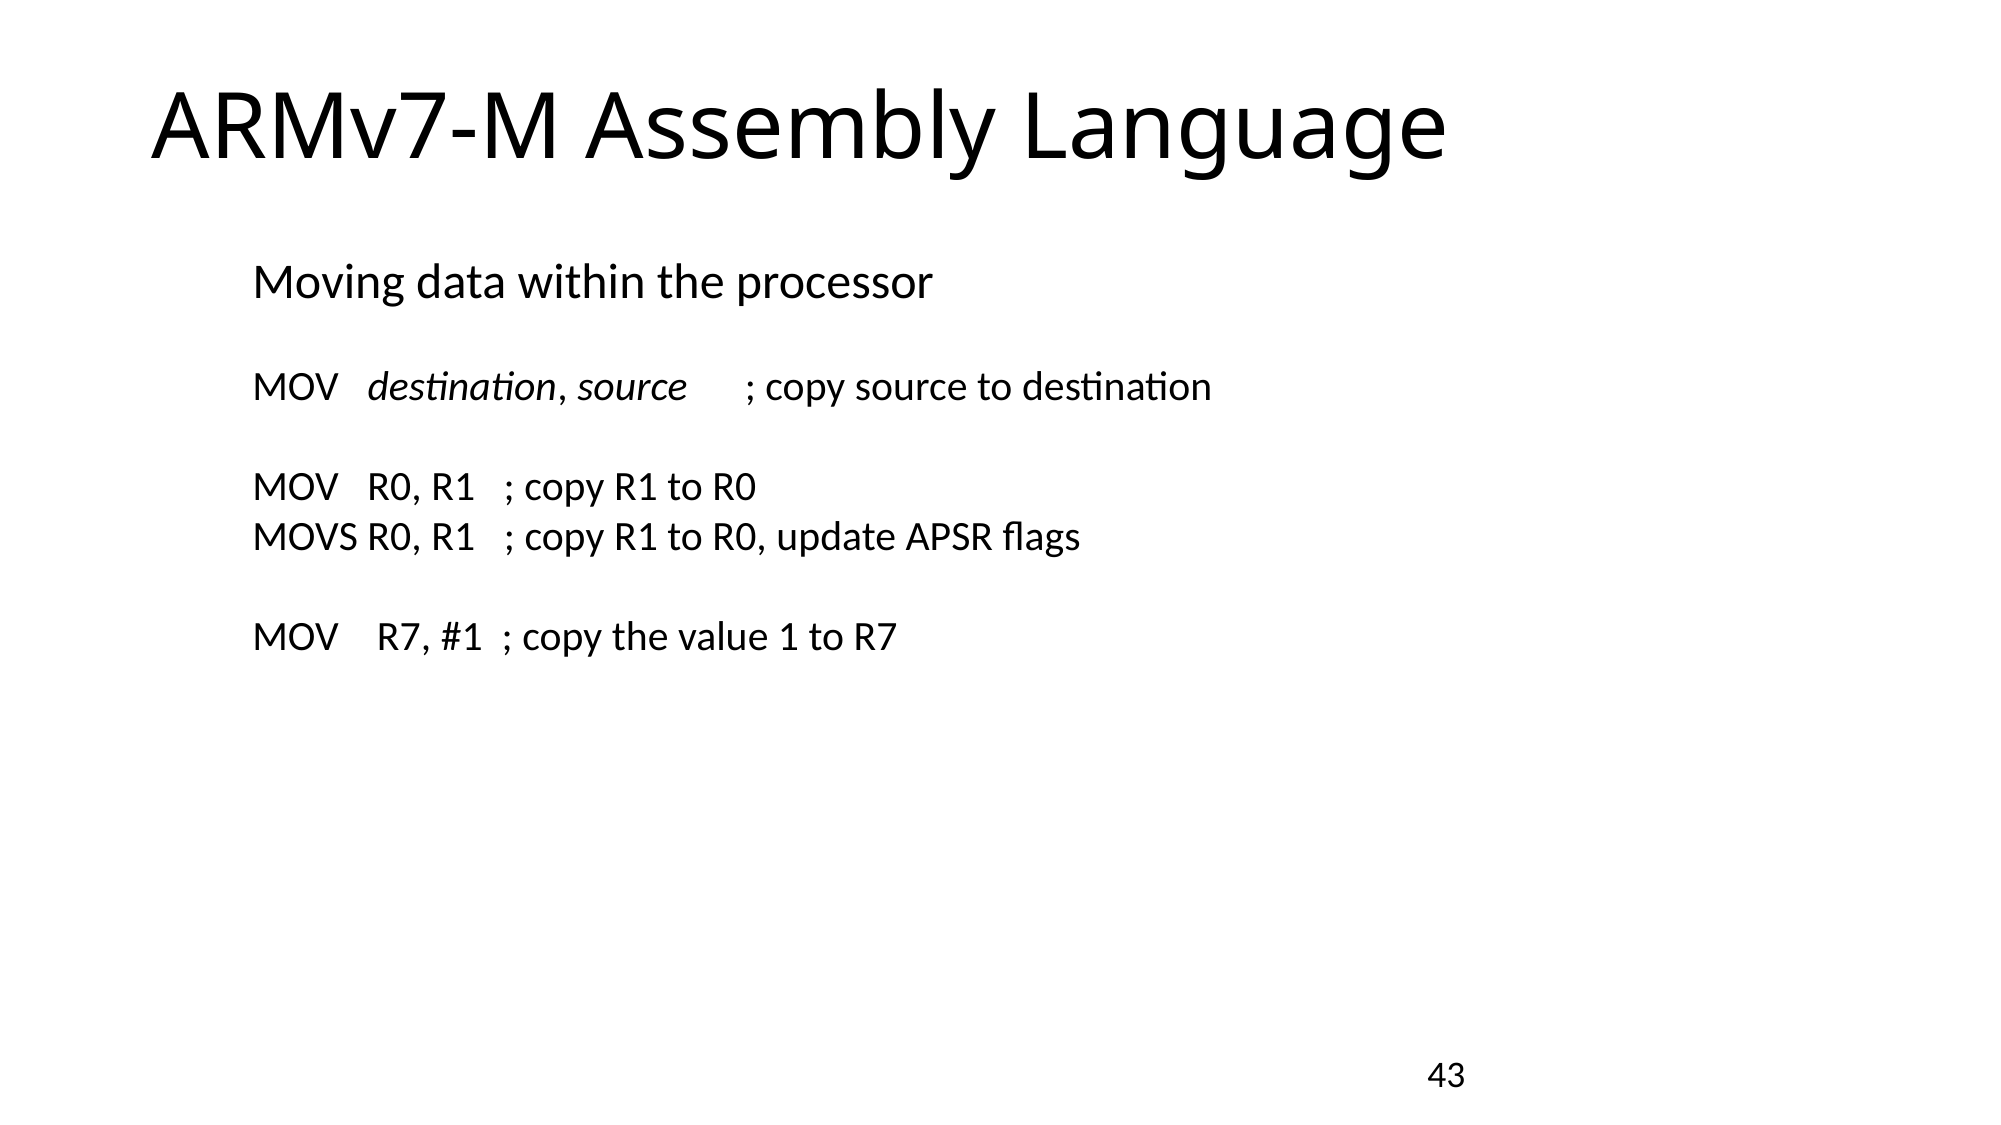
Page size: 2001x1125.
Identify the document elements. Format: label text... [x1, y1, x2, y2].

text_box Moving data within the processor MOV destination, source ; copy source to destination MOV R0, R1 ; copy R1 to R0 MOVS R0, R1 ; copy R1 to R0, update APSR flags MOV R7, #1 ; copy the value 1 to R7 [237, 241, 1903, 762]
text_box ARMv7-M Assembly Language [137, 59, 1466, 184]
slide_number <number> [1412, 1042, 1863, 1103]
